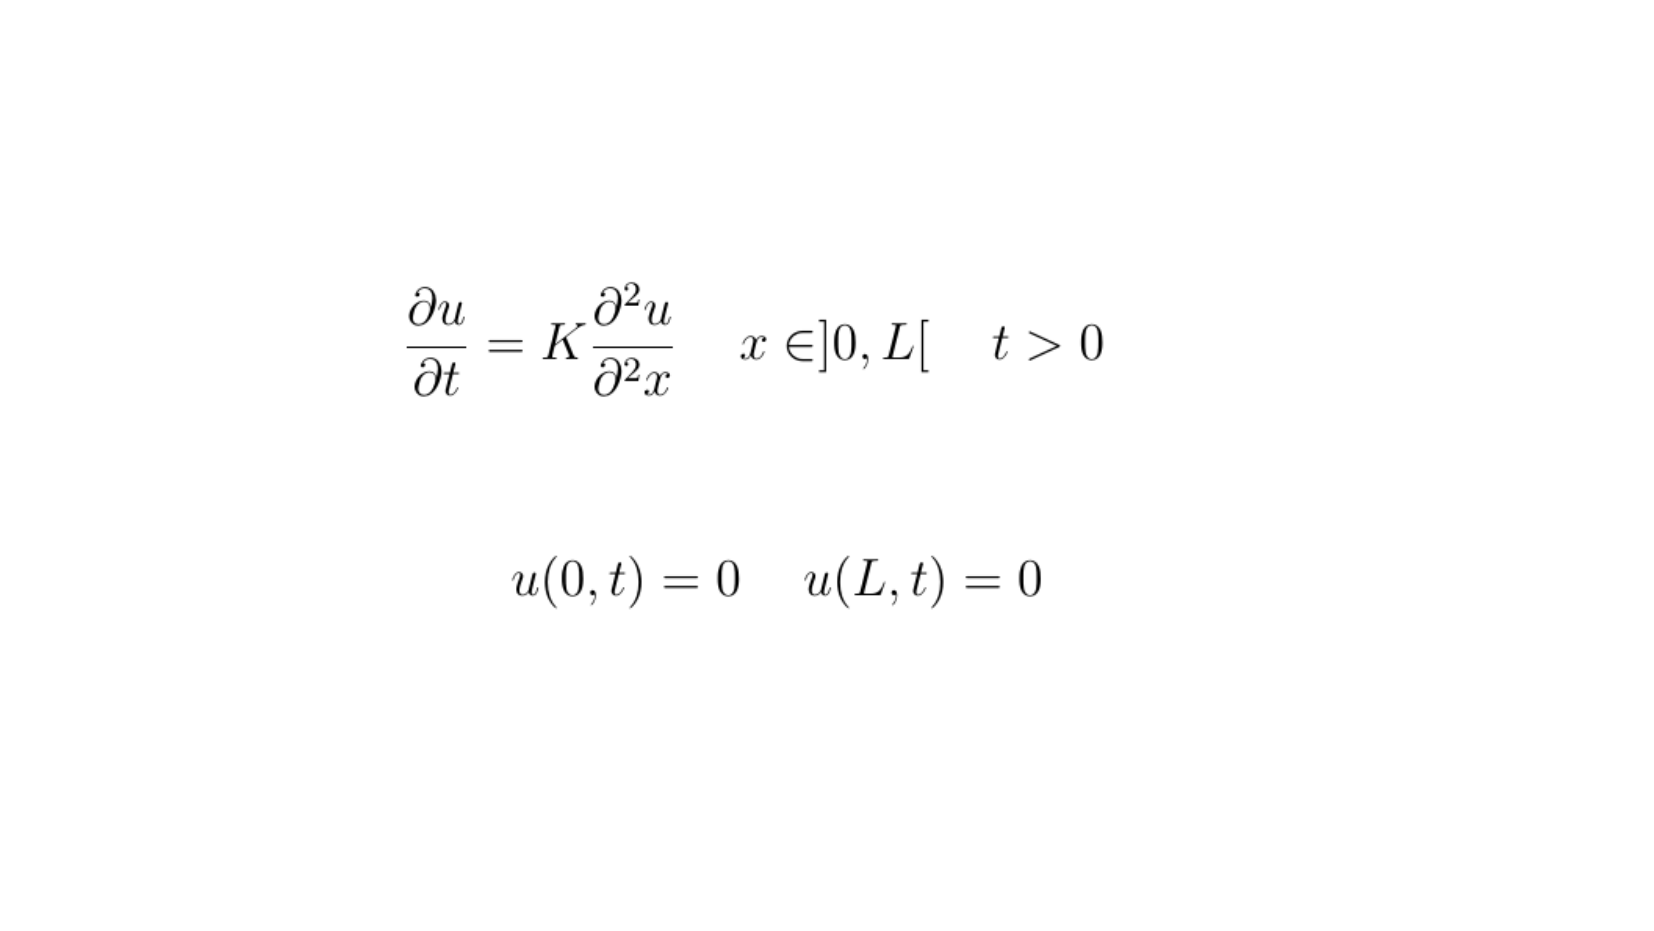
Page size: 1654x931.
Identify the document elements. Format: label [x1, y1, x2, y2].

picture [382, 262, 1163, 430]
picture [490, 512, 1088, 638]
